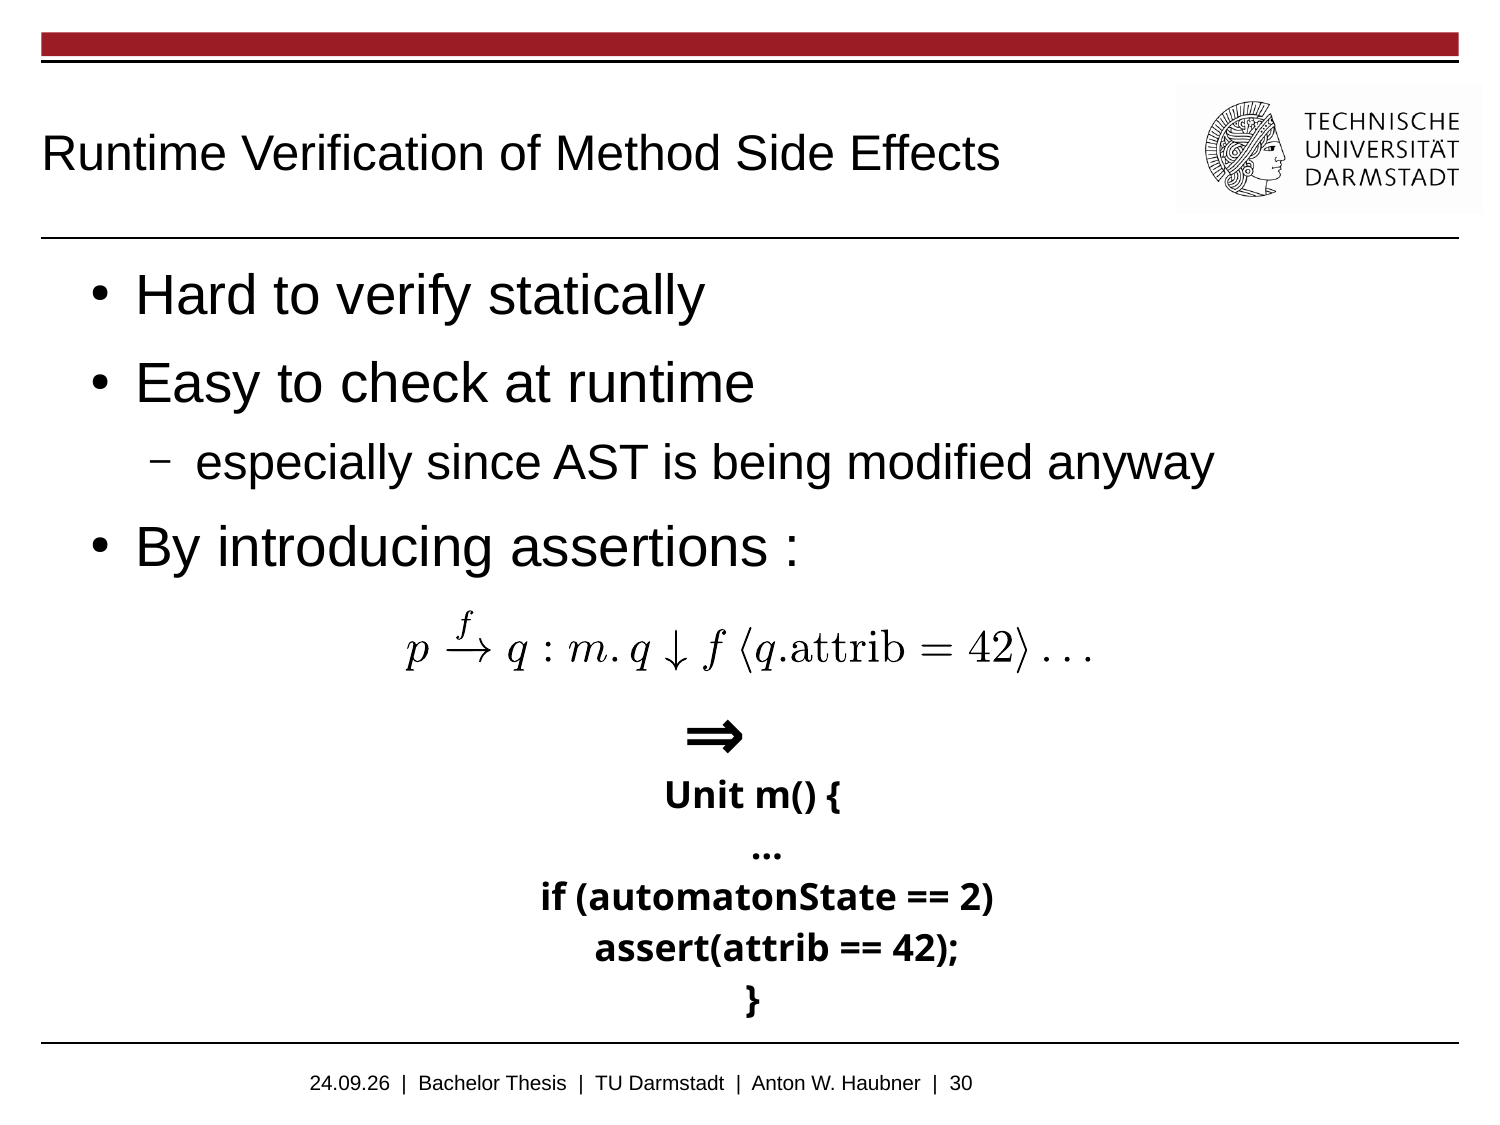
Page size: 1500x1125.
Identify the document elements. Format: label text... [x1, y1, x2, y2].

picture [405, 610, 1095, 674]
list Hard to verify statically Easy to check at runtime especially since AST is being modified anyway By introducing assertions : [75, 263, 1425, 579]
title Runtime Verification of Method Side Effects [41, 78, 1131, 229]
text_box Unit m() { … if (automatonState == 2) assert(attrib == 42); } [496, 779, 1134, 1012]
text_box ⇒ [661, 685, 768, 779]
